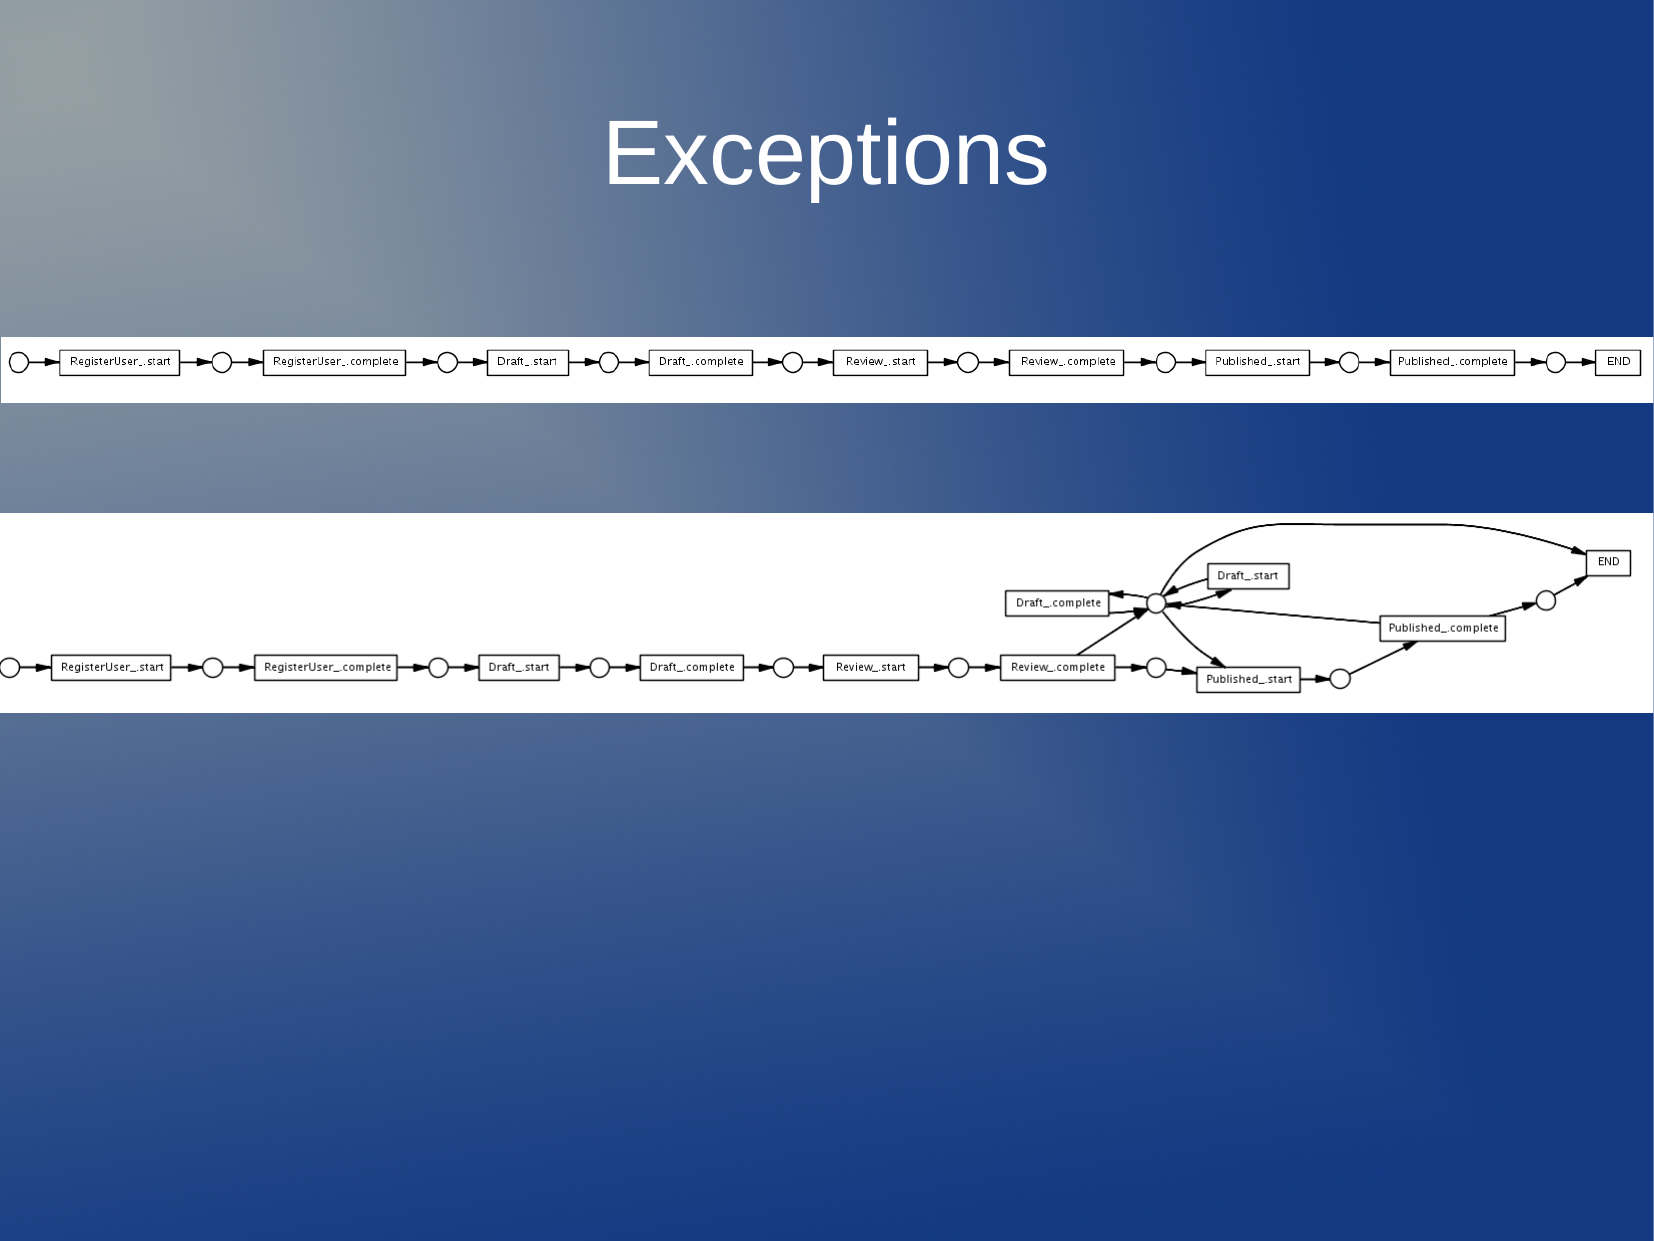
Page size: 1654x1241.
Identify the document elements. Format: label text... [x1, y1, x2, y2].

picture [0, 0, 1654, 1241]
title Exceptions [82, 49, 1571, 257]
